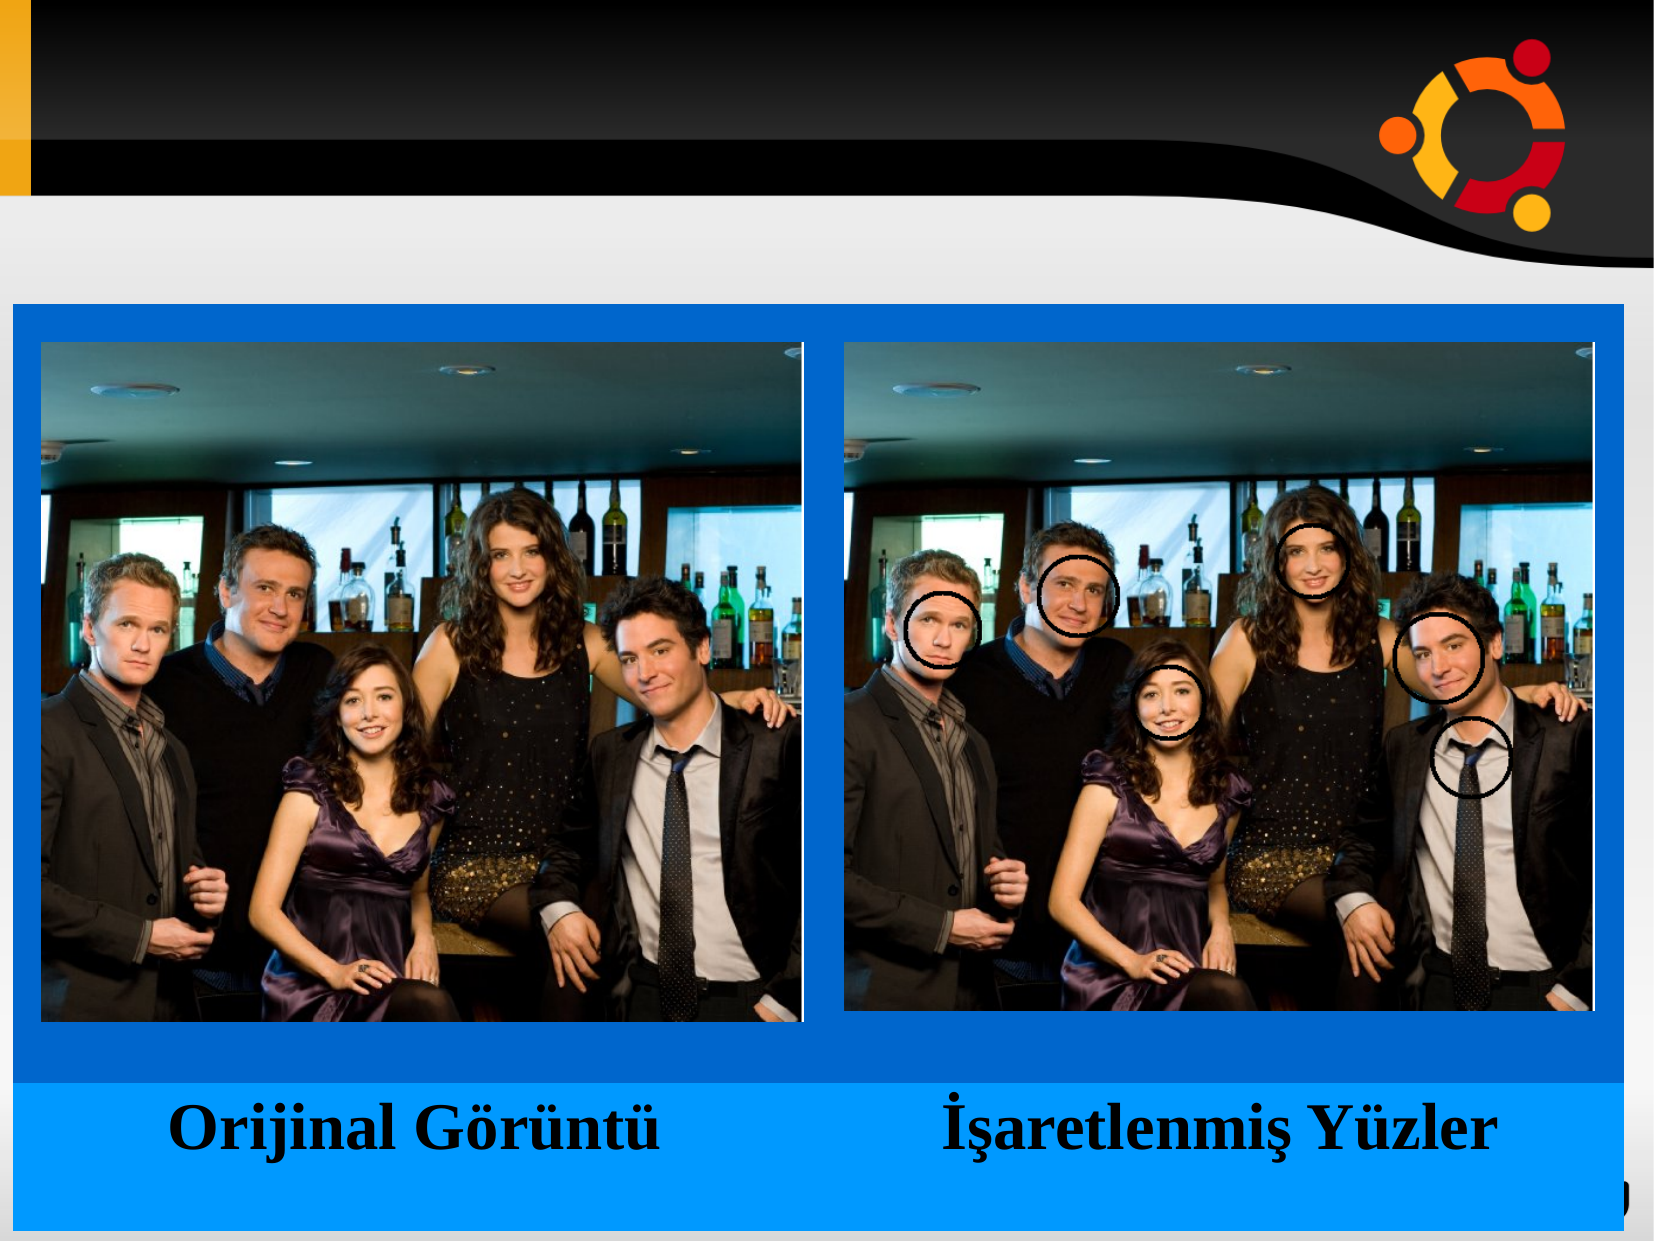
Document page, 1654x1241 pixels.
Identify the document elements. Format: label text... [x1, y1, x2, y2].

table_cell Orijinal Görüntü [13, 1083, 817, 1231]
table_cell İşaretlenmiş Yüzler [817, 1083, 1624, 1231]
table_header [817, 304, 1624, 1083]
table_header [13, 304, 817, 1083]
picture [0, 0, 1654, 1241]
